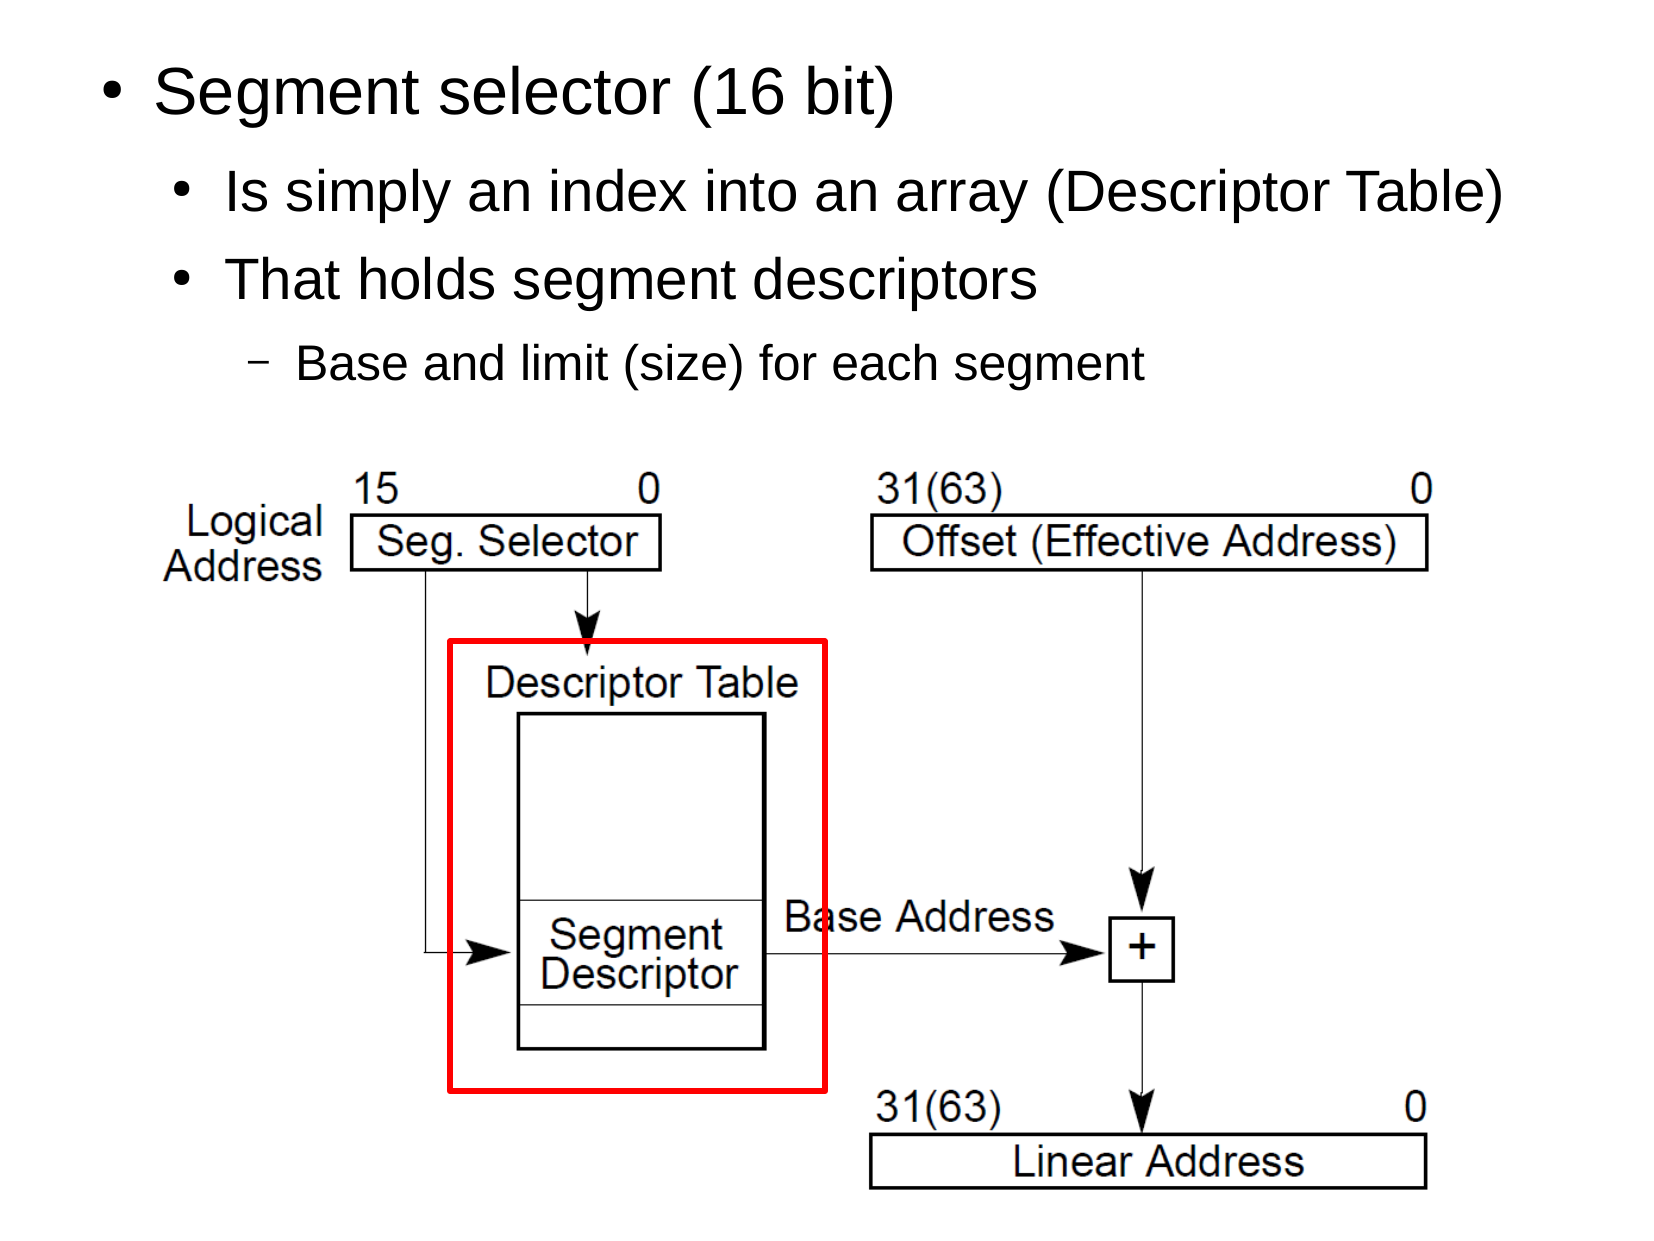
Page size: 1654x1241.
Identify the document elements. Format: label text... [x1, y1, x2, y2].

list Segment selector (16 bit) Is simply an index into an array (Descriptor Table) That holds segment descriptors Base and limit (size) for each segment [82, 53, 1571, 774]
picture [150, 416, 1468, 1204]
